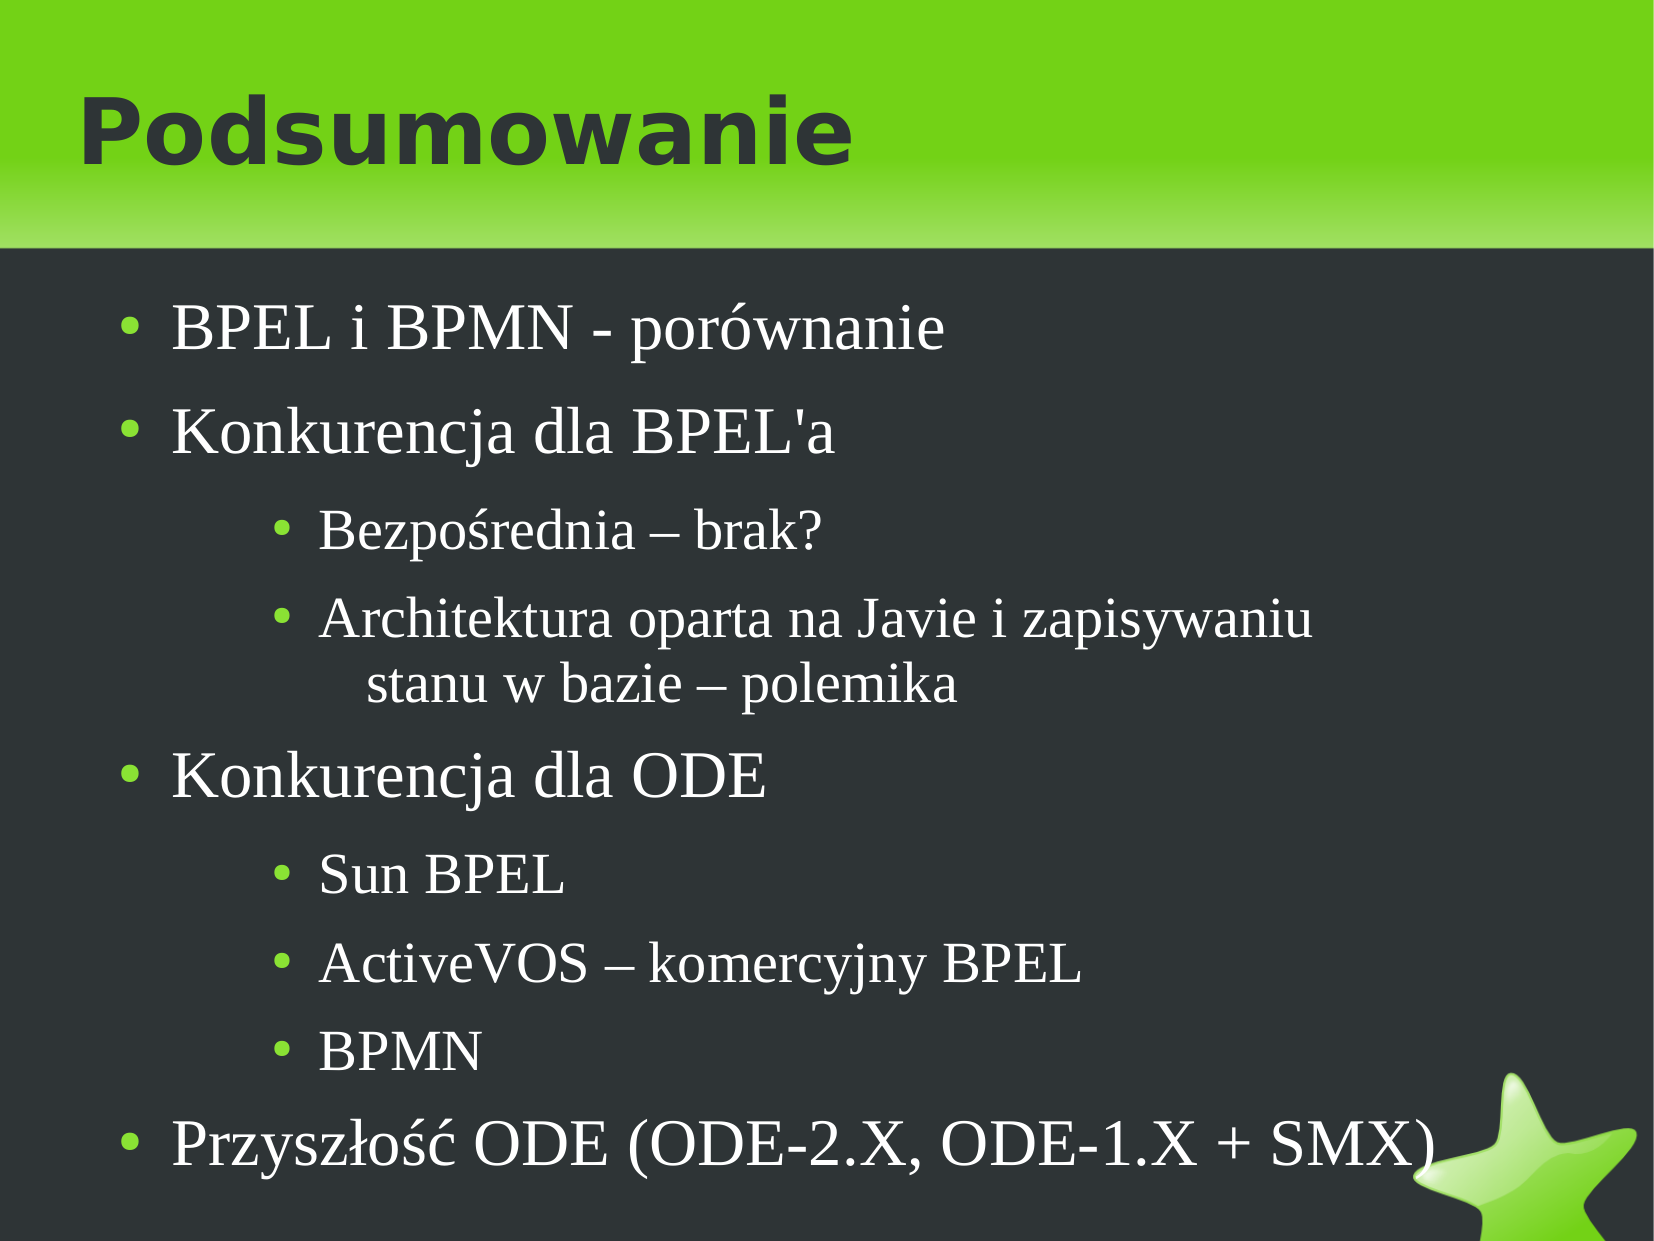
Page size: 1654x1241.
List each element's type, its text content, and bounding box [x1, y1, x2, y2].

picture [0, 0, 1654, 1241]
list BPEL i BPMN - porównanie Konkurencja dla BPEL'a Bezpośrednia – brak? Architektura oparta na Javie i zapisywaniu stanu w bazie – polemika Konkurencja dla ODE Sun BPEL ActiveVOS – komercyjny BPEL BPMN Przyszłość ODE (ODE-2.X, ODE-1.X + SMX) [82, 290, 1571, 1241]
title Podsumowanie [76, 36, 1565, 229]
